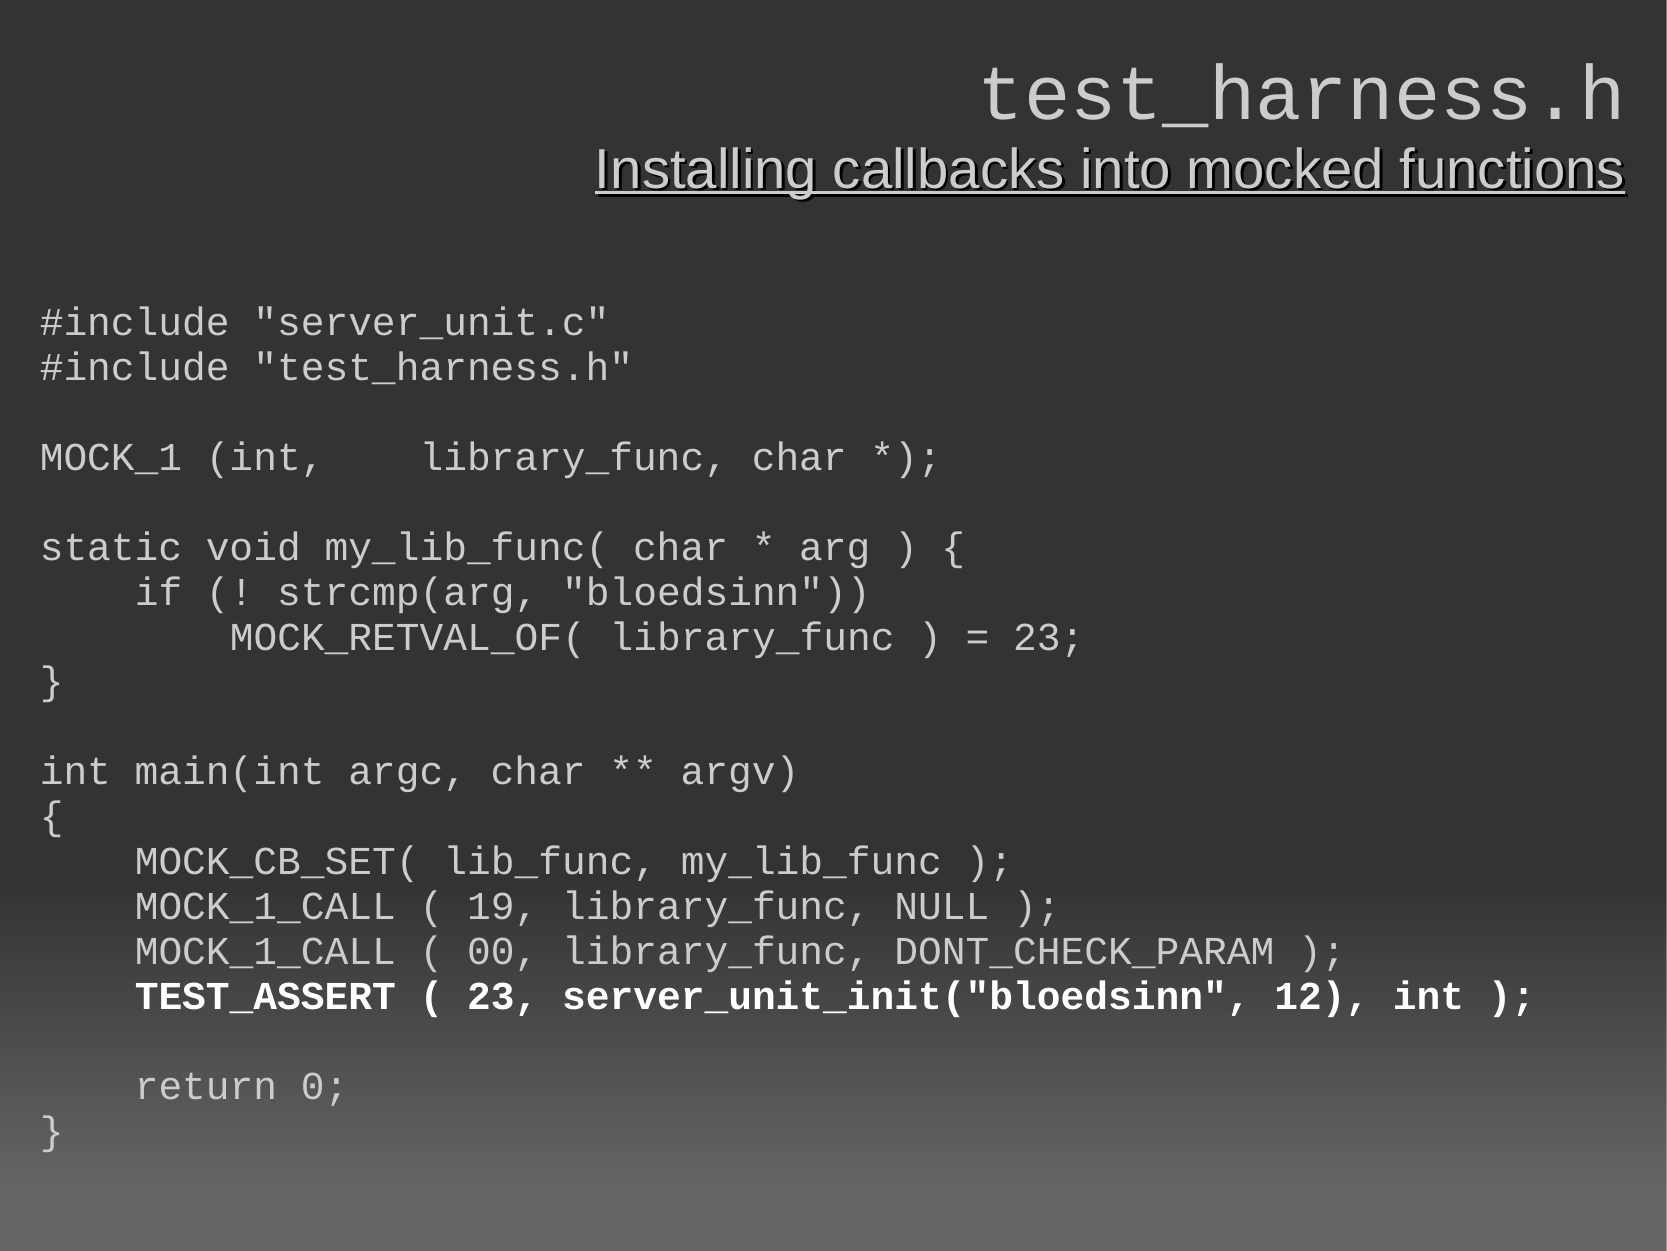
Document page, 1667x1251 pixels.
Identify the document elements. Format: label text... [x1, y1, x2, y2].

title test_harness.h Installing callbacks into mocked functions [39, 49, 1626, 233]
picture [0, 0, 1667, 1251]
list #include "server_unit.c" #include "test_harness.h" MOCK_1 (int, library_func, char *); static void my_lib_func( char * arg ) { if (! strcmp(arg, "bloedsinn")) MOCK_RETVAL_OF( library_func ) = 23; } int main(int argc, char ** argv) { MOCK_CB_SET( lib_func, my_lib_func ); MOCK_1_CALL ( 19, library_func, NULL ); MOCK_1_CALL ( 00, library_func, DONT_CHECK_PARAM ); TEST_ASSERT ( 23, server_unit_init("bloedsinn", 12), int ); return 0; } [39, 299, 1626, 1199]
